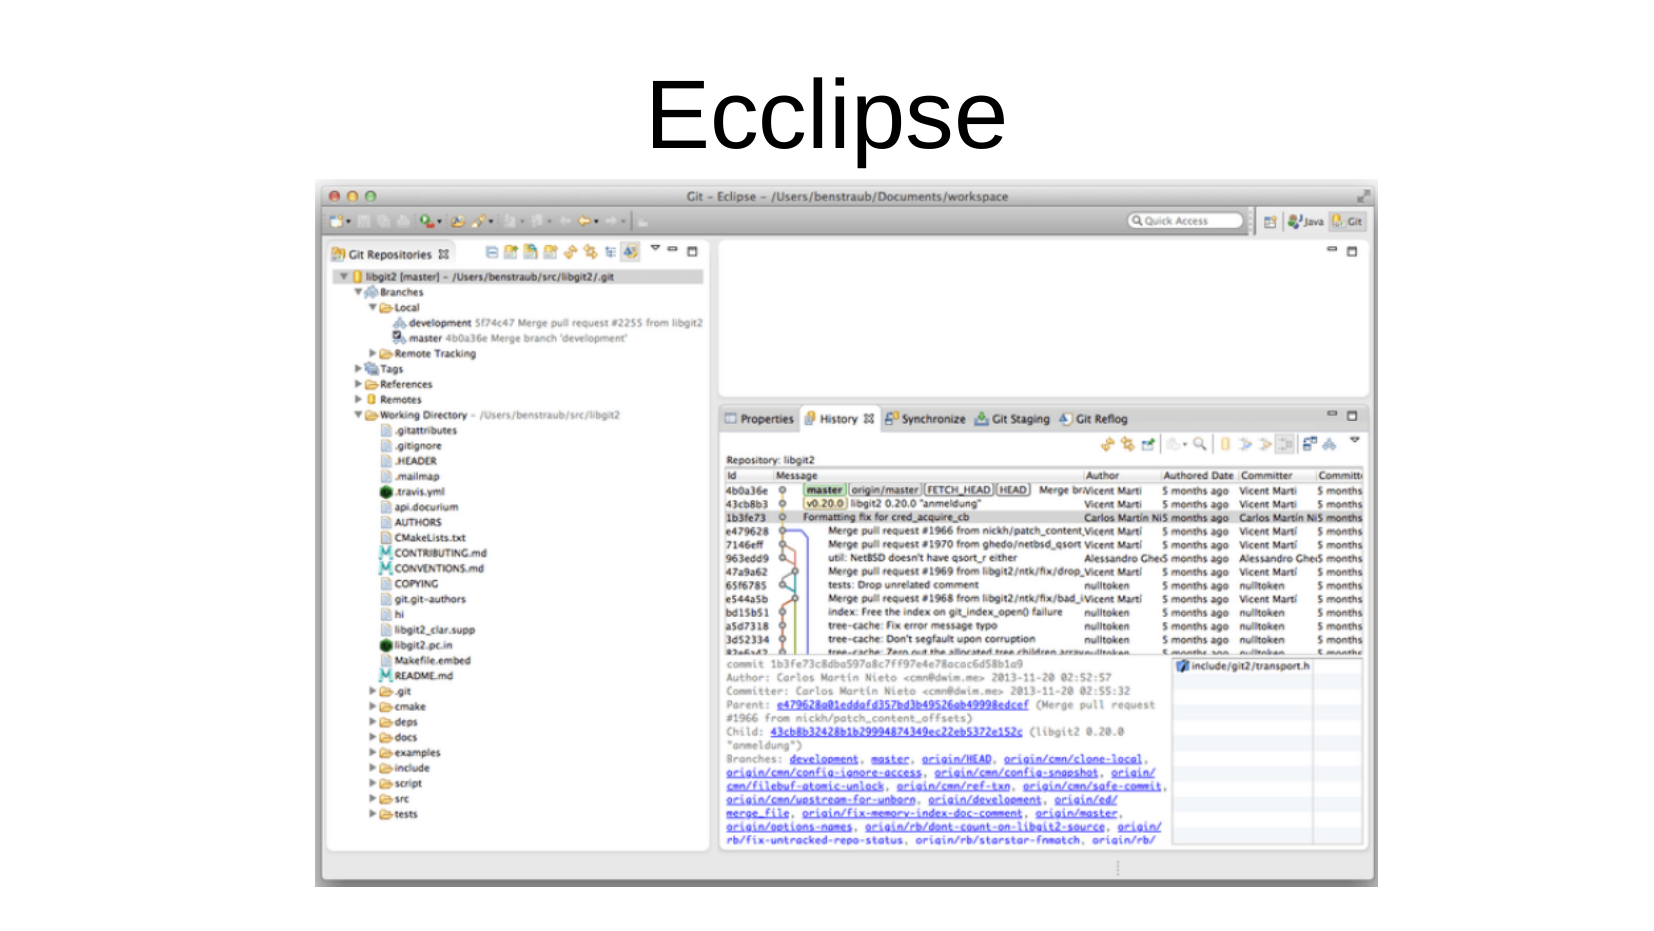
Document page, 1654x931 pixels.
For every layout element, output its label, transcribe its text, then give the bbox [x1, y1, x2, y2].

title Ecclipse [82, 37, 1571, 193]
picture [315, 179, 1378, 887]
